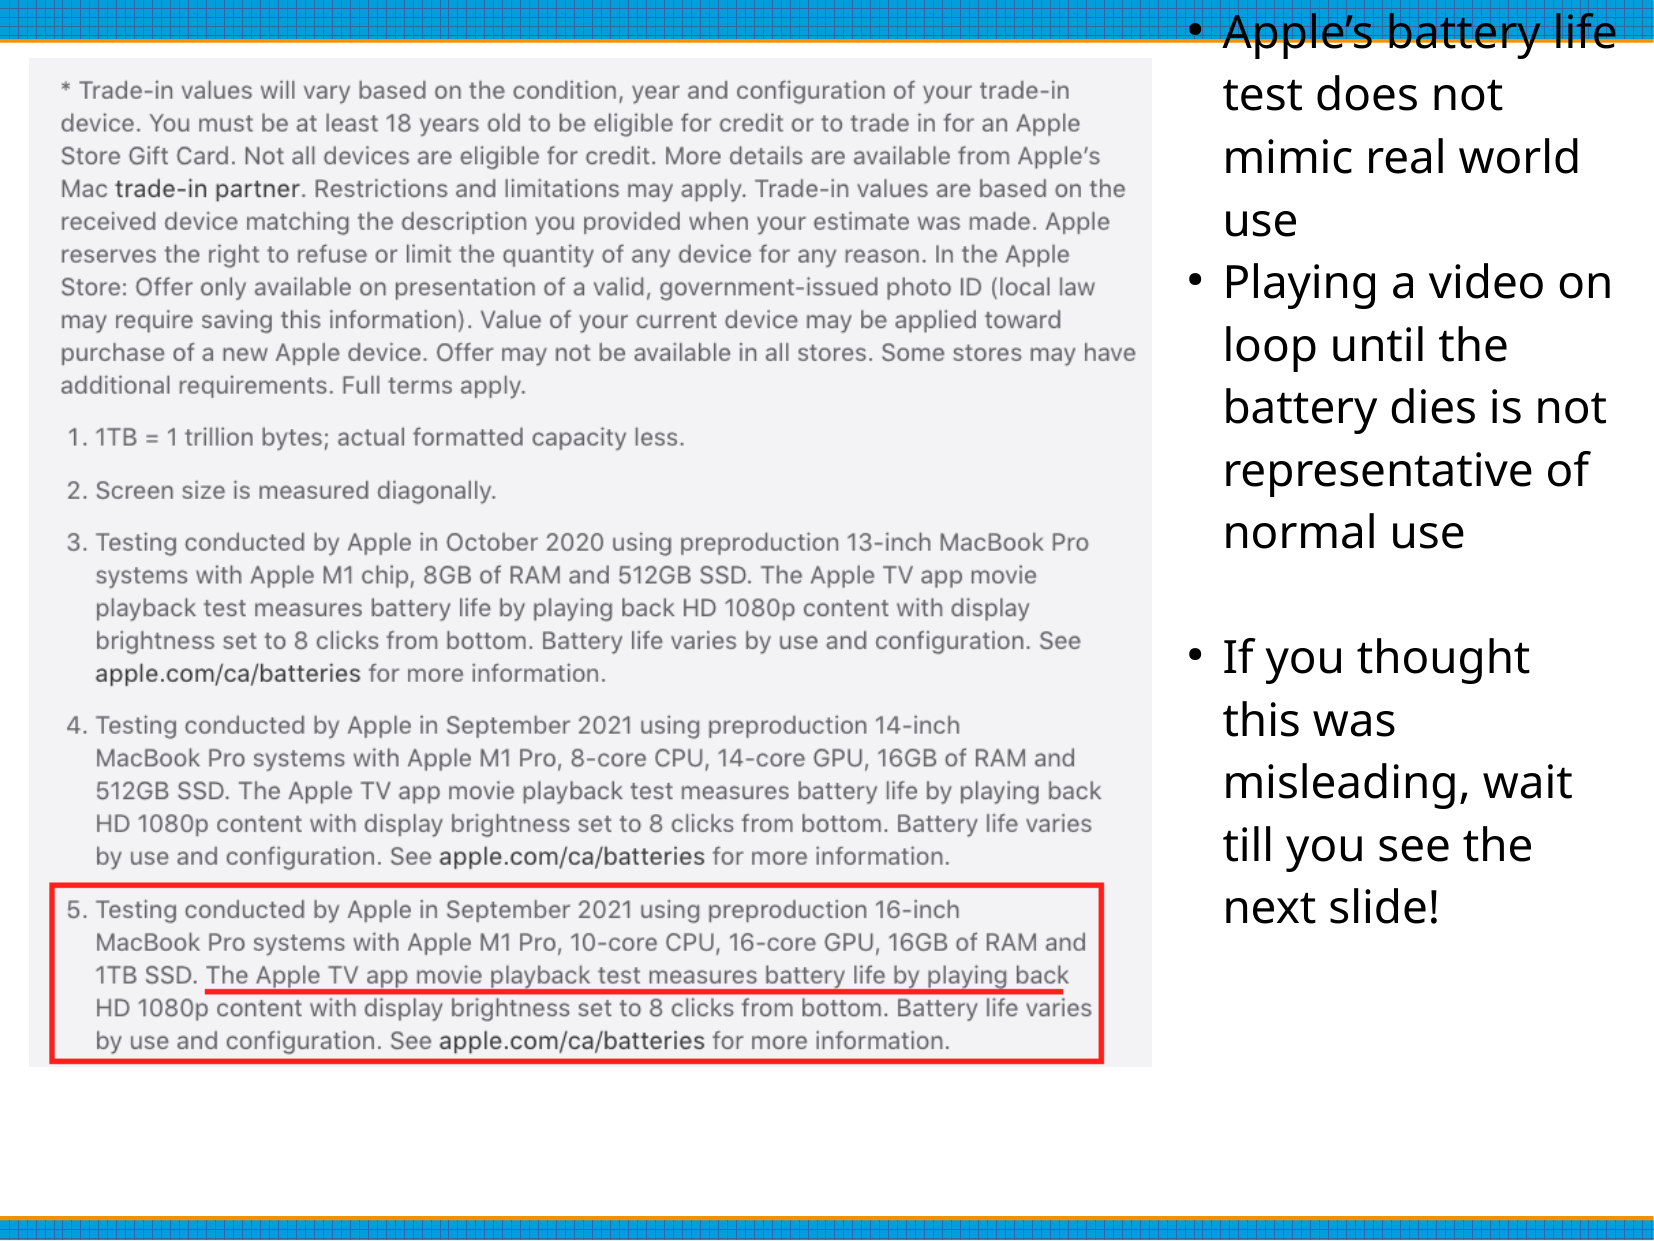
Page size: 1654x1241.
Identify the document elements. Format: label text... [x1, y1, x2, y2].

picture [29, 58, 1152, 1067]
text_box Apple’s battery life test does not mimic real world use Playing a video on loop until the battery dies is not representative of normal use If you thought this was misleading, wait till you see the next slide! [1181, 88, 1625, 849]
